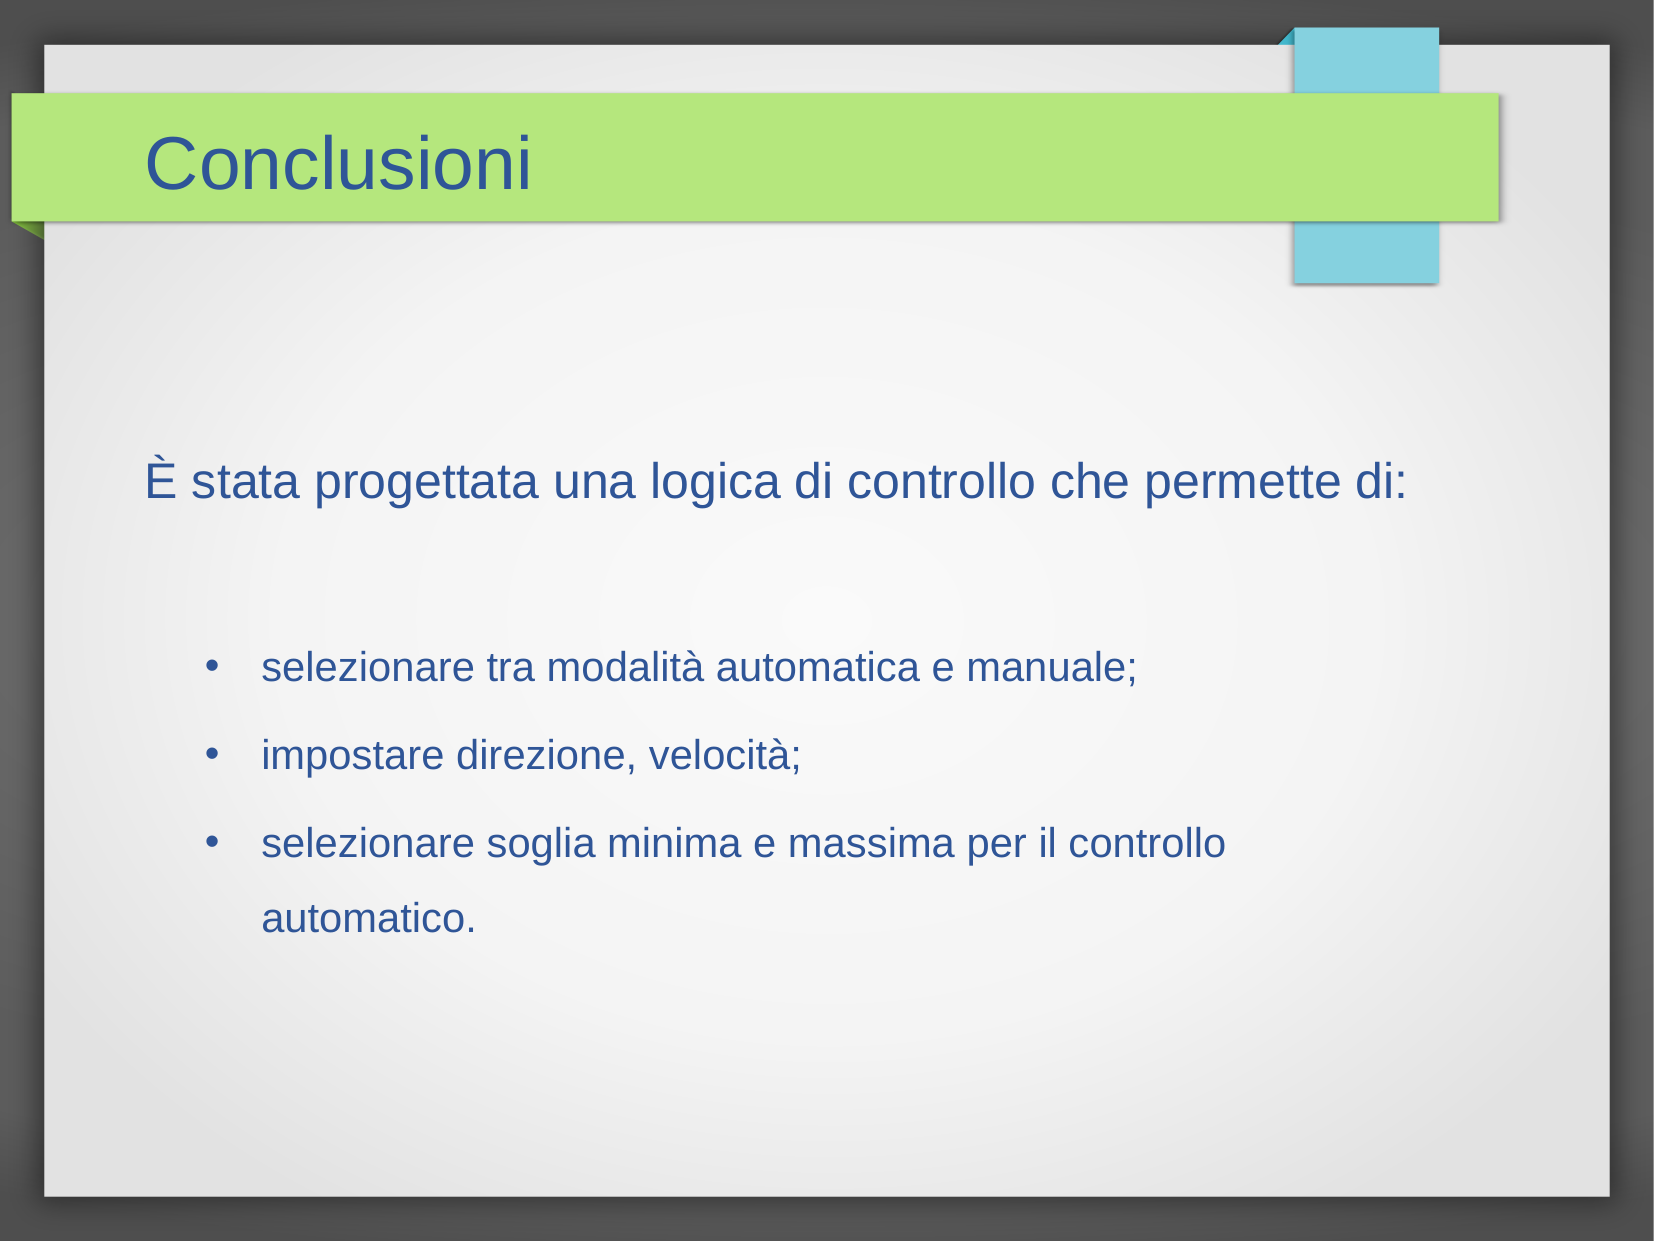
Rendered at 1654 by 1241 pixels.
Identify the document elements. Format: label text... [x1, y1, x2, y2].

text_box È stata progettata una logica di controllo che permette di: [129, 410, 1548, 516]
text_box Conclusioni [129, 107, 1358, 213]
text_box selezionare soglia minima e massima per il controllo automatico. [189, 783, 1358, 949]
text_box selezionare tra modalità automatica e manuale; [189, 607, 1358, 695]
text_box impostare direzione, velocità; [189, 695, 1358, 783]
picture [0, 0, 1654, 1241]
